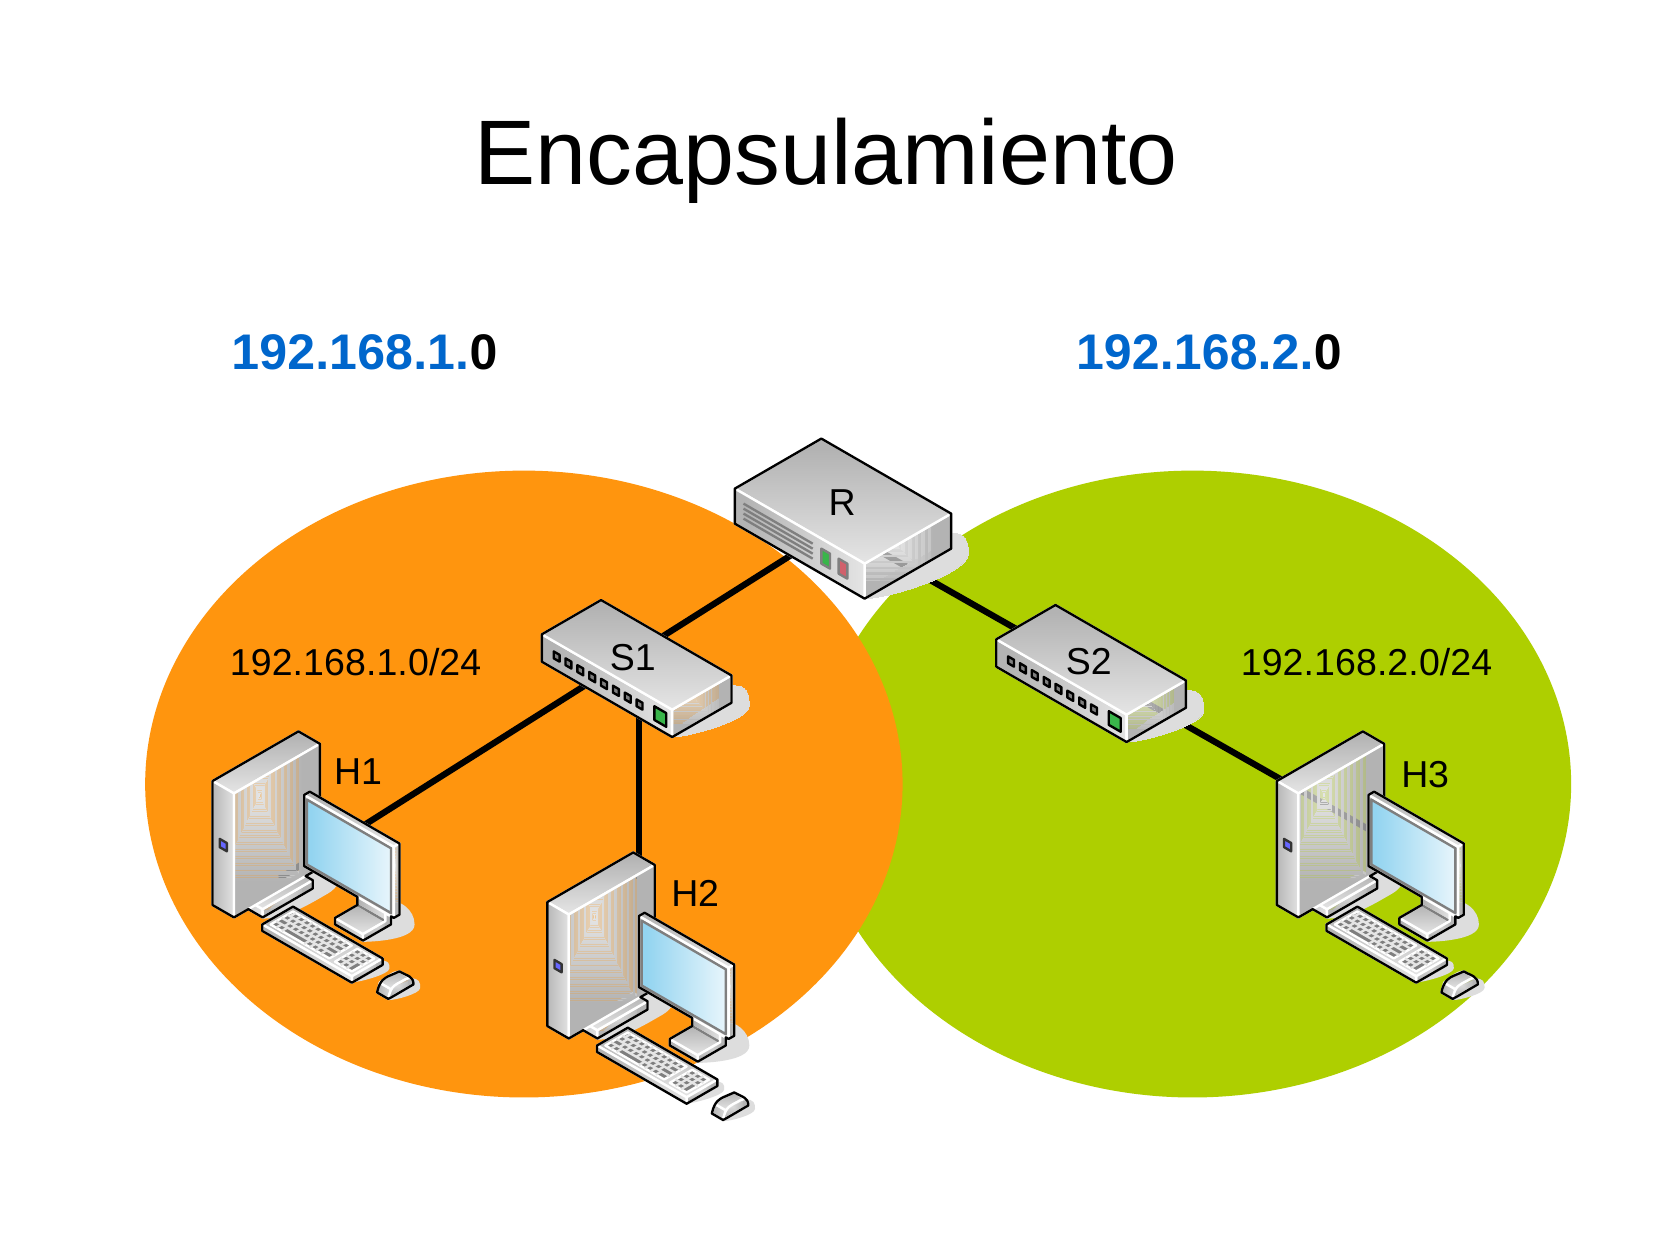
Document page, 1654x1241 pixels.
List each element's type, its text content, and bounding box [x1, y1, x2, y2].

text_box [714, 1095, 746, 1118]
text_box [145, 470, 783, 1098]
text_box R [813, 473, 871, 531]
text_box S2 [1051, 633, 1127, 691]
text_box H3 [1386, 745, 1465, 803]
text_box 192.168.1.0 [216, 316, 511, 388]
text_box S1 [595, 628, 671, 686]
text_box [544, 602, 730, 735]
text_box 192.168.2.0/24 [1226, 634, 1507, 691]
text_box [641, 915, 733, 1059]
text_box 192.168.1.0/24 [215, 634, 496, 691]
text_box [642, 470, 1572, 1098]
text_box H2 [656, 864, 735, 922]
text_box 192.168.2.0 [1061, 316, 1355, 388]
text_box [214, 734, 318, 915]
text_box [696, 1083, 724, 1101]
text_box [737, 441, 949, 596]
text_box [599, 1030, 716, 1102]
text_box [728, 1100, 754, 1120]
text_box [306, 794, 398, 938]
text_box [549, 855, 653, 1036]
title Encapsulamiento [82, 49, 1571, 257]
text_box [329, 800, 396, 821]
text_box H1 [319, 743, 397, 800]
